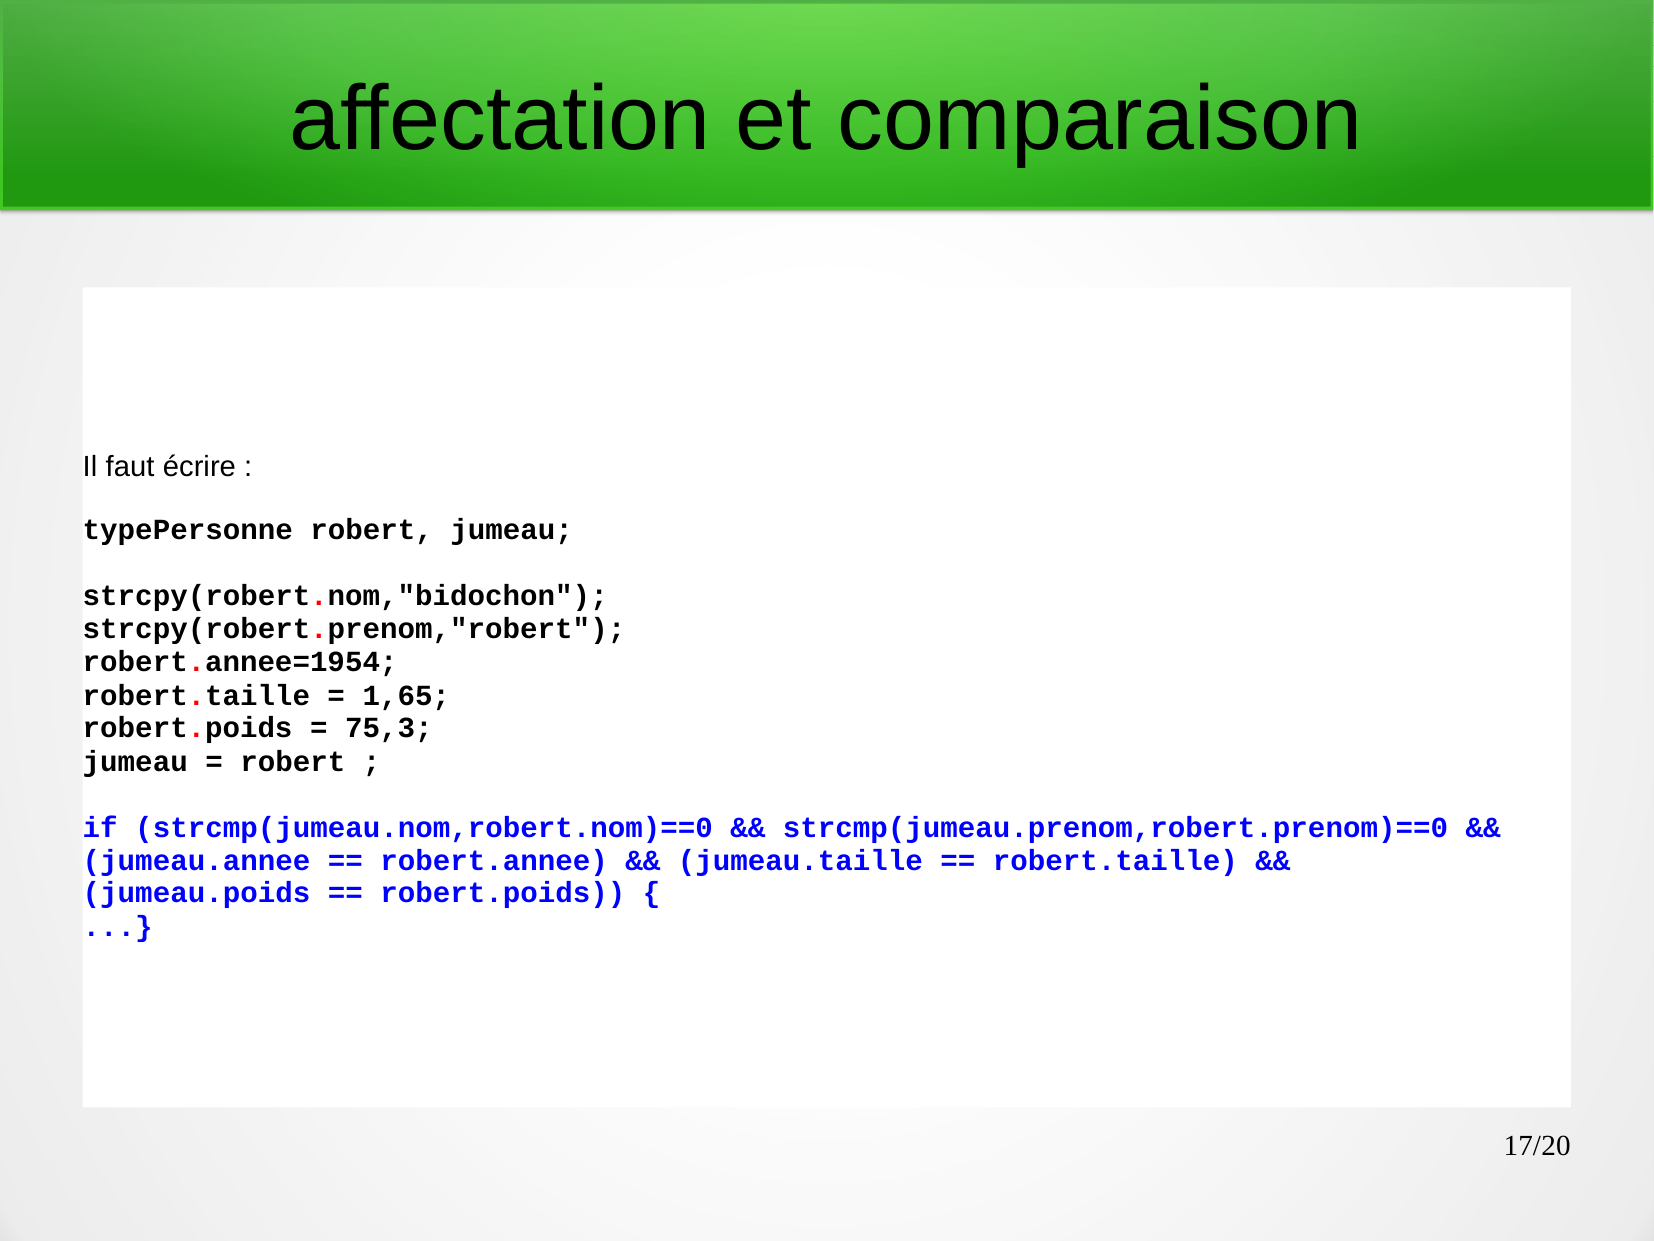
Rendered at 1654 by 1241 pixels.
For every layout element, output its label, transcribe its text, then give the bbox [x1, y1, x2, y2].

subtitle Il faut écrire : typePersonne robert, jumeau; strcpy(robert.nom,"bidochon"); strcpy(robert.prenom,"robert"); robert.annee=1954; robert.taille = 1,65; robert.poids = 75,3; jumeau = robert ; if (strcmp(jumeau.nom,robert.nom)==0 && strcmp(jumeau.prenom,robert.prenom)==0 && (jumeau.annee == robert.annee) && (jumeau.taille == robert.taille) && (jumeau.poids == robert.poids)) { ...} [82, 287, 1571, 1108]
title affectation et comparaison [82, 47, 1571, 189]
